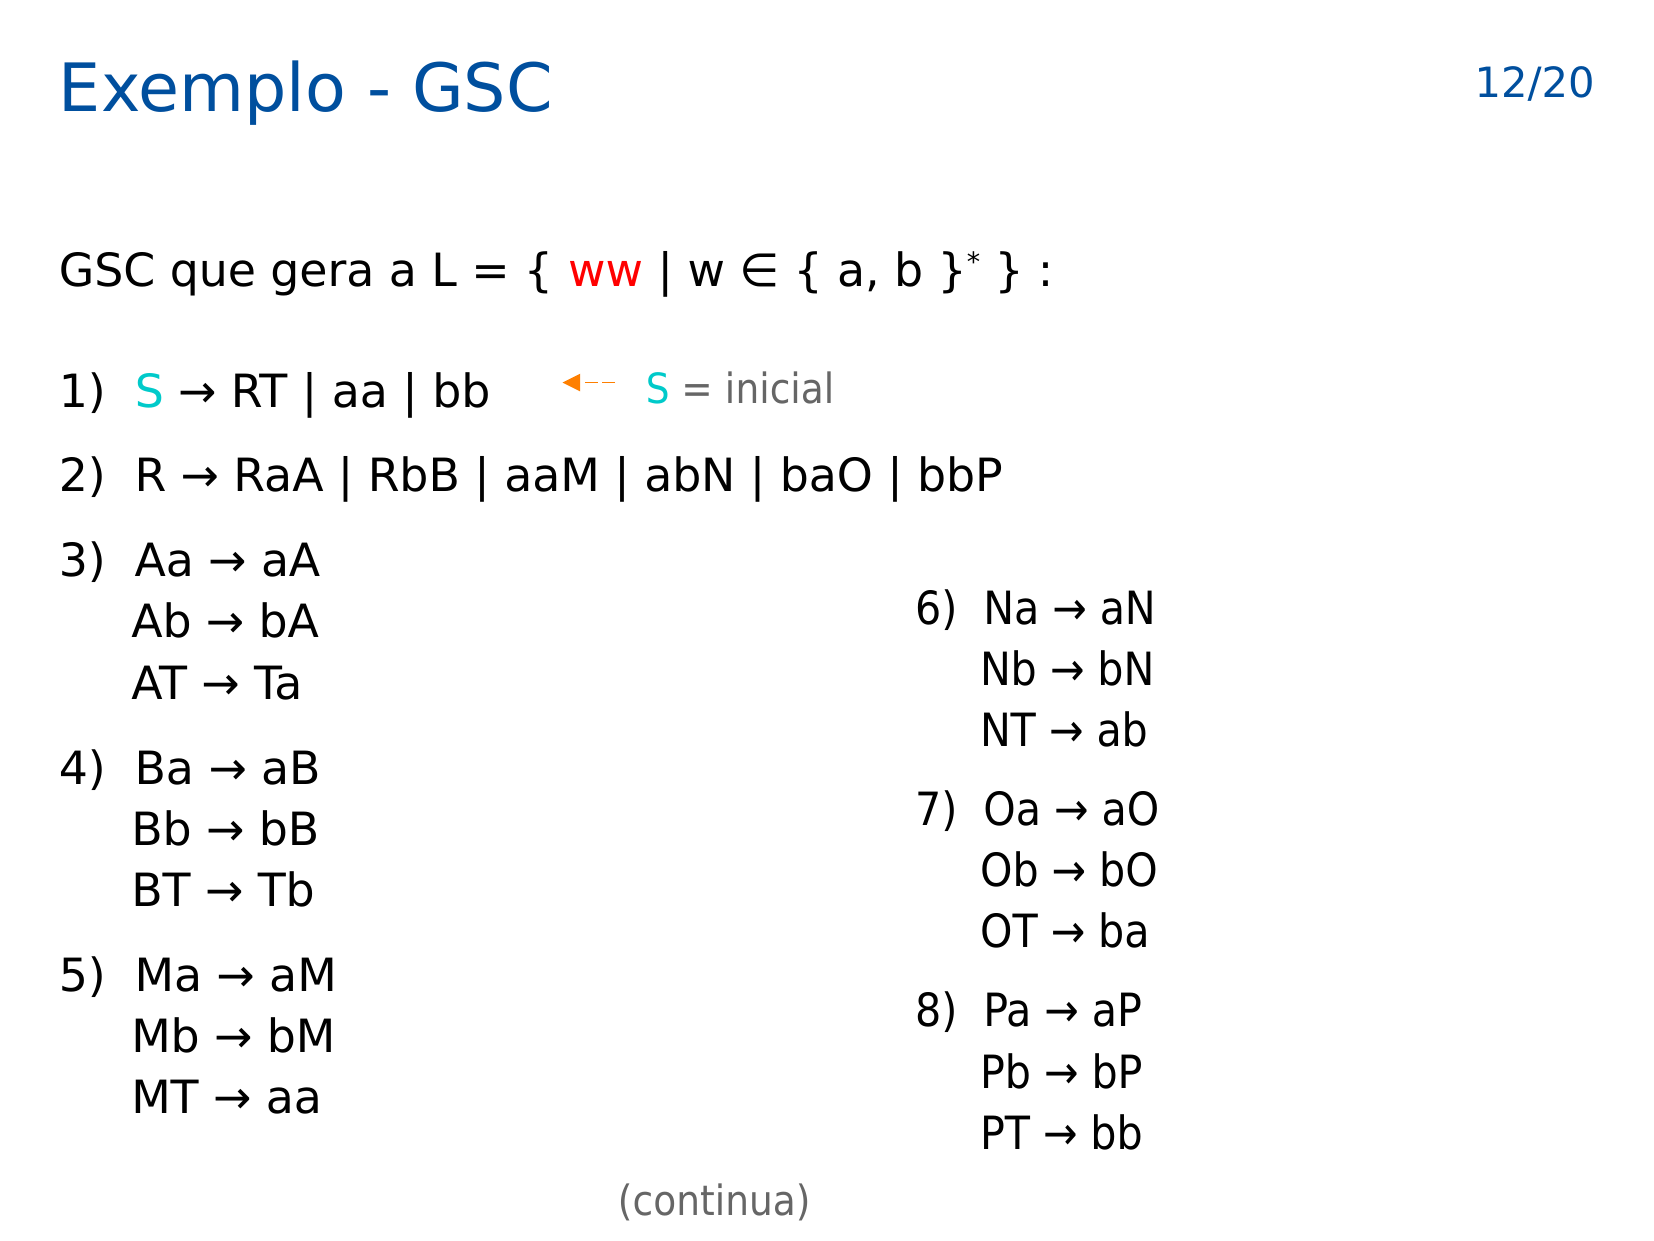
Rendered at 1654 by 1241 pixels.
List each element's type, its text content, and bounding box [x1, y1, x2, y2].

title Exemplo - GSC [59, 29, 1625, 148]
text_box (continua) [603, 1169, 873, 1233]
text_box 6) Na → aN Nb → bN NT → ab 7) Oa → aO Ob → bO OT → ba 8) Pa → aP Pb → bP PT → bb [900, 566, 1329, 1173]
text_box S = inicial [631, 357, 949, 421]
list GSC que gera a L = { ww | w ∈ { a, b }* } : 1) S → RT | aa | bb 2) R → RaA | RbB | aaM | abN | baO | bbP 3) Aa → aA Ab → bA AT → Ta 4) Ba → aB Bb → bB BT → Tb 5) Ma → aM Mb → bM MT → aa [59, 236, 1595, 1211]
